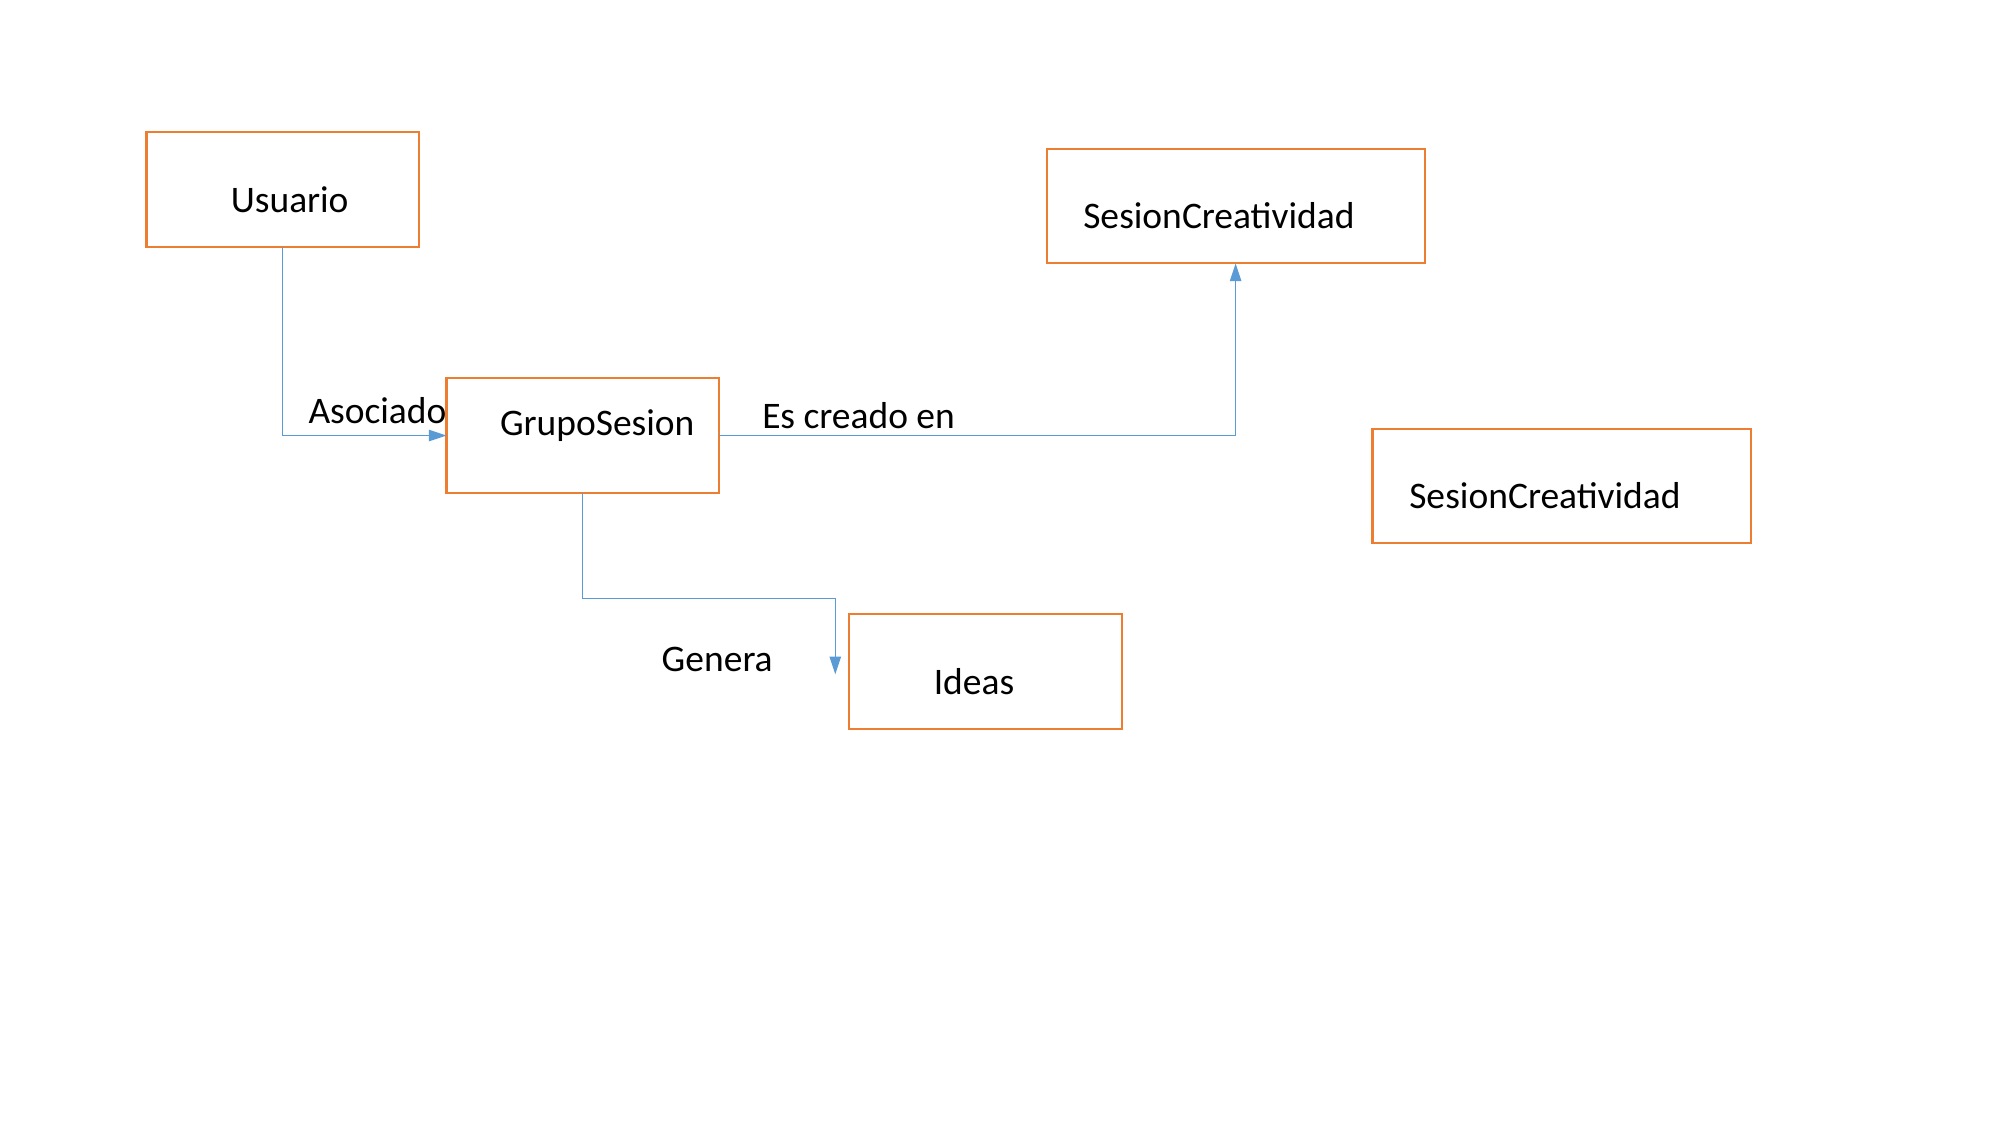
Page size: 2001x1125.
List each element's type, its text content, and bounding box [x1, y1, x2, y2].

text_box [1373, 429, 1751, 543]
text_box [849, 614, 1122, 729]
text_box Usuario [215, 167, 382, 213]
text_box [447, 378, 719, 493]
text_box Ideas [918, 649, 1085, 695]
text_box SesionCreatividad [1068, 183, 1373, 245]
text_box GrupoSesion [485, 390, 754, 452]
text_box [1047, 149, 1425, 263]
text_box Es creado en [747, 383, 924, 429]
text_box SesionCreatividad [1394, 463, 1699, 525]
text_box Genera [646, 626, 754, 672]
text_box [147, 132, 419, 247]
text_box Asociado [293, 378, 422, 424]
